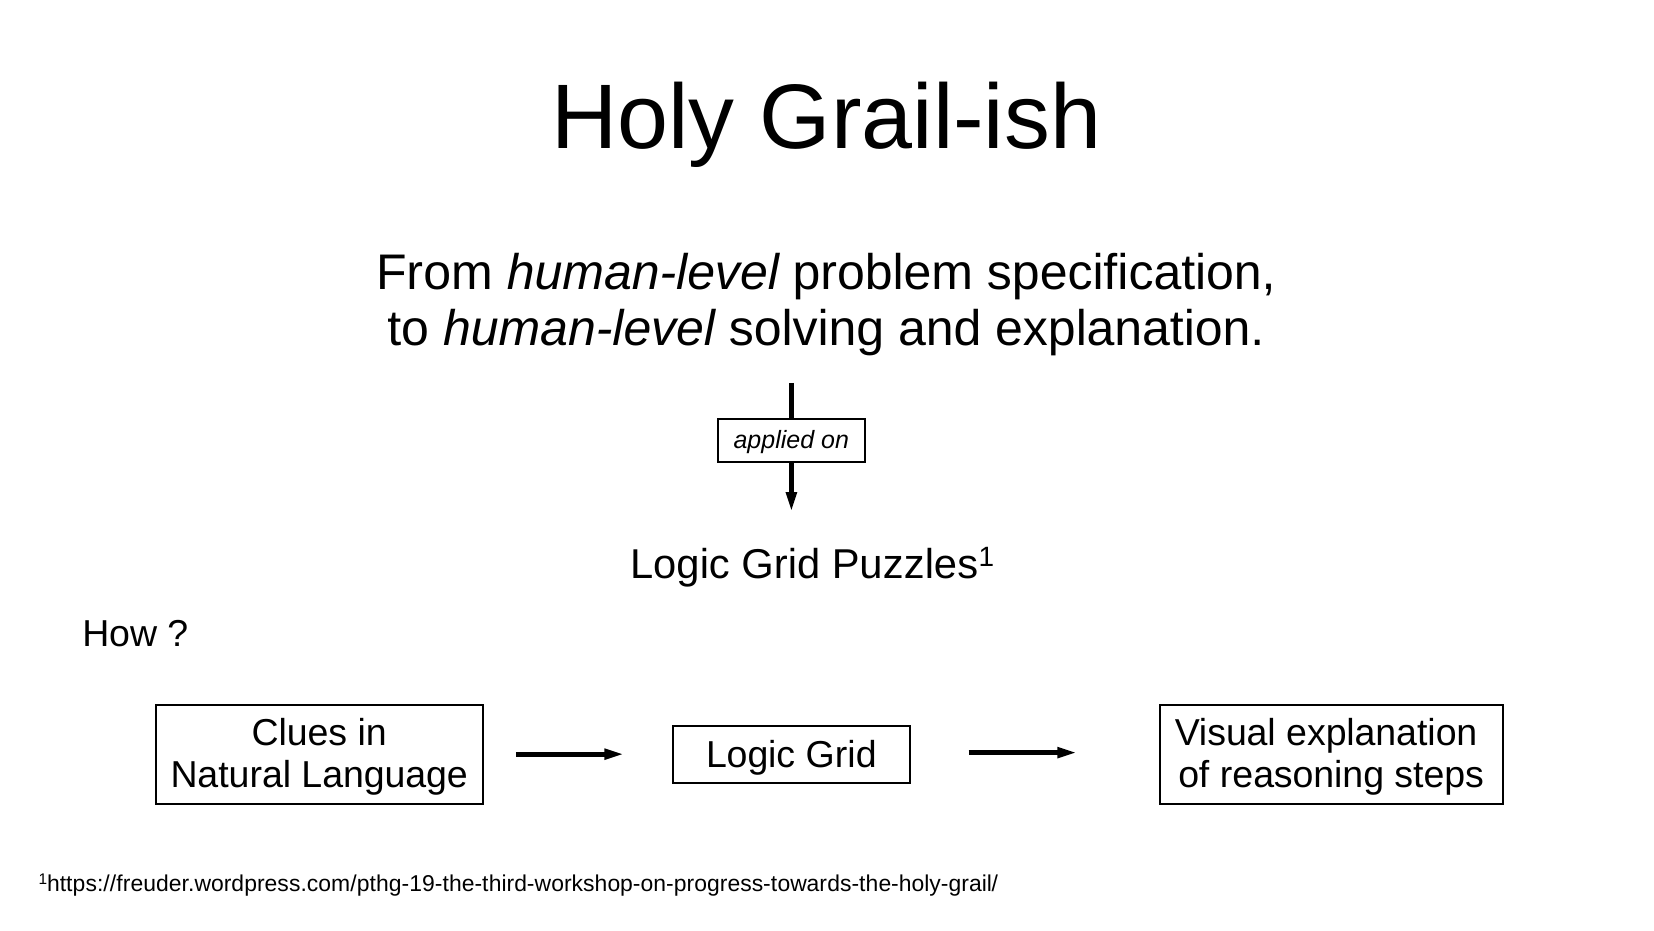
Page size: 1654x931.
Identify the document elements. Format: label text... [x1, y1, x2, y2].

text_box How ? [82, 608, 1571, 678]
title Holy Grail-ish [82, 36, 1571, 193]
text_box Visual explanation of reasoning steps [1160, 705, 1503, 804]
text_box Logic Grid [673, 726, 910, 783]
text_box Clues in Natural Language [156, 705, 483, 804]
text_box applied on [718, 418, 865, 462]
text_box 1https://freuder.wordpress.com/pthg-19-the-third-workshop-on-progress-towards-the-holy-grail/ [23, 863, 1030, 905]
text_box Logic Grid Puzzles1 [630, 457, 1504, 608]
list From human-level problem specification, to human-level solving and explanation. [82, 240, 1570, 430]
